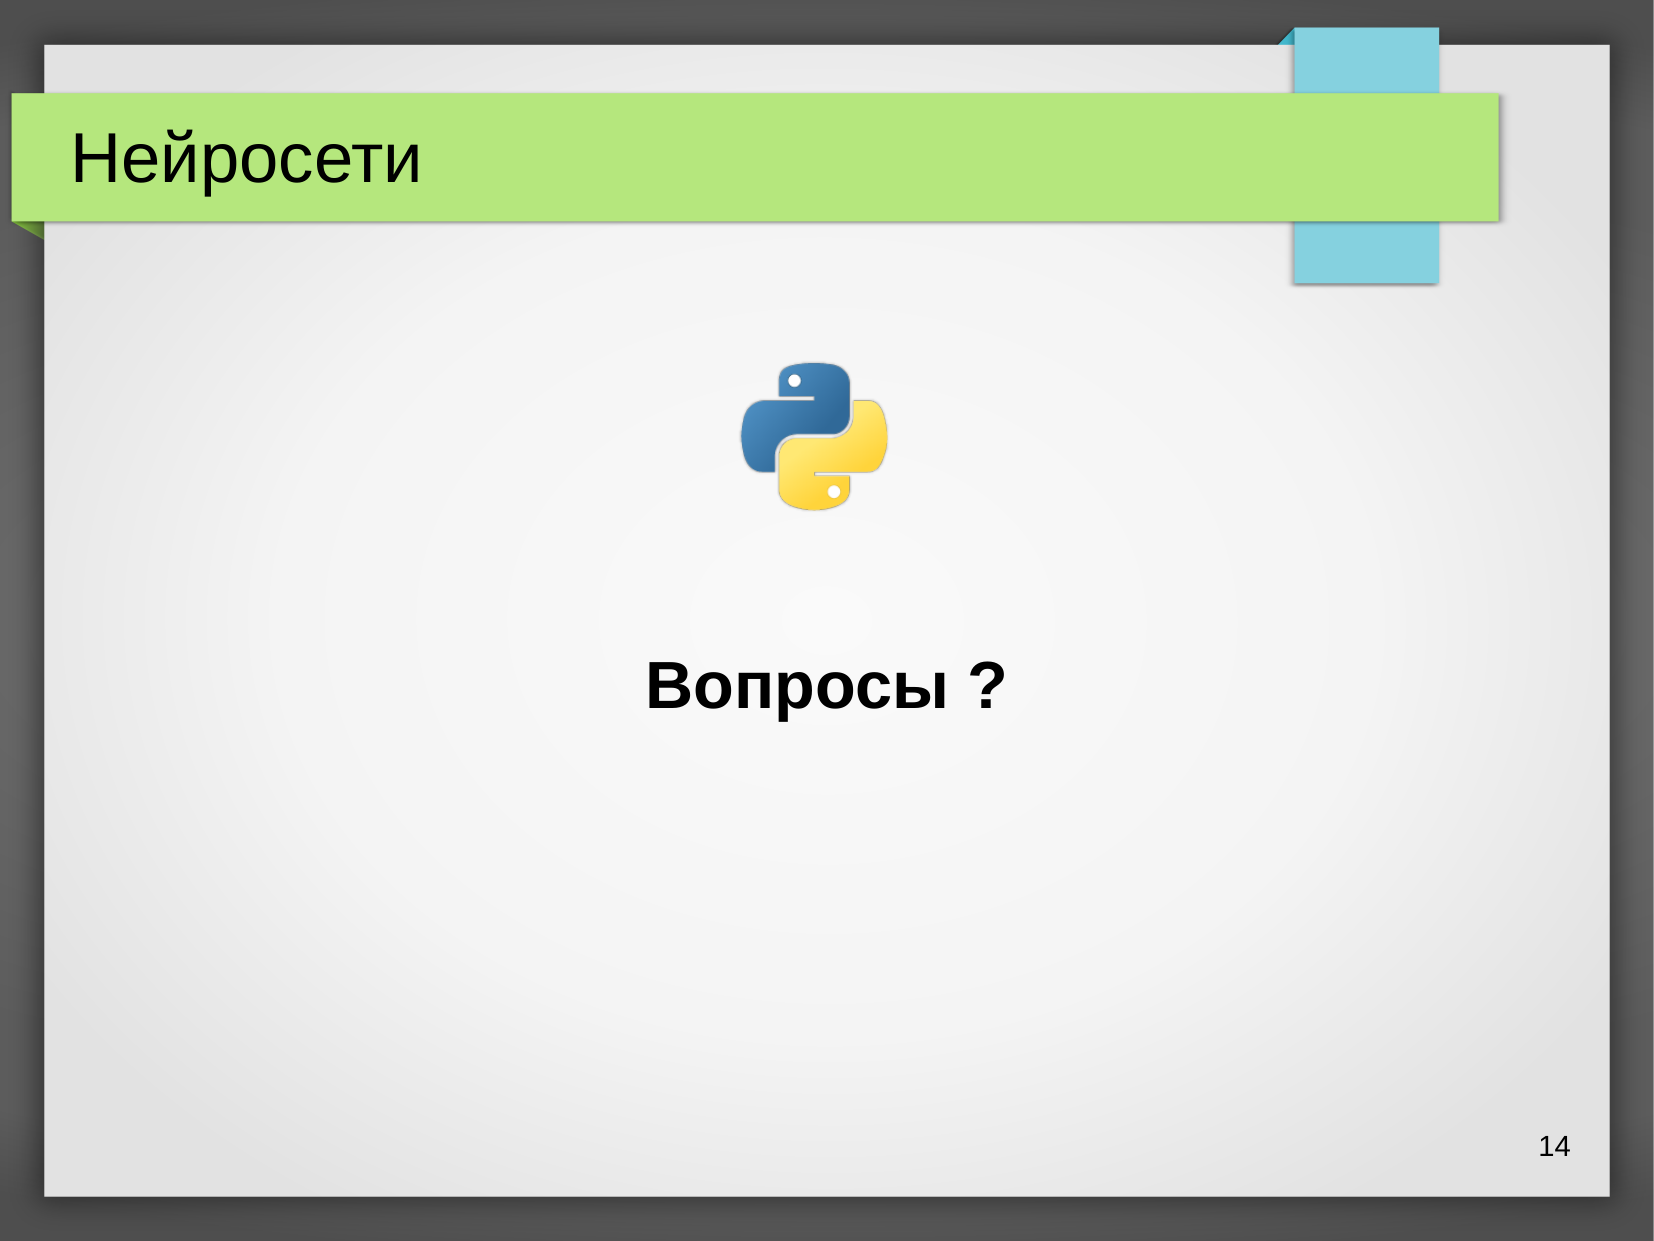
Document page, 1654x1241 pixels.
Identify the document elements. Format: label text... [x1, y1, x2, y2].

picture [0, 0, 1654, 1241]
subtitle Вопросы ? [82, 236, 1571, 1134]
title Нейросети [70, 118, 1205, 199]
